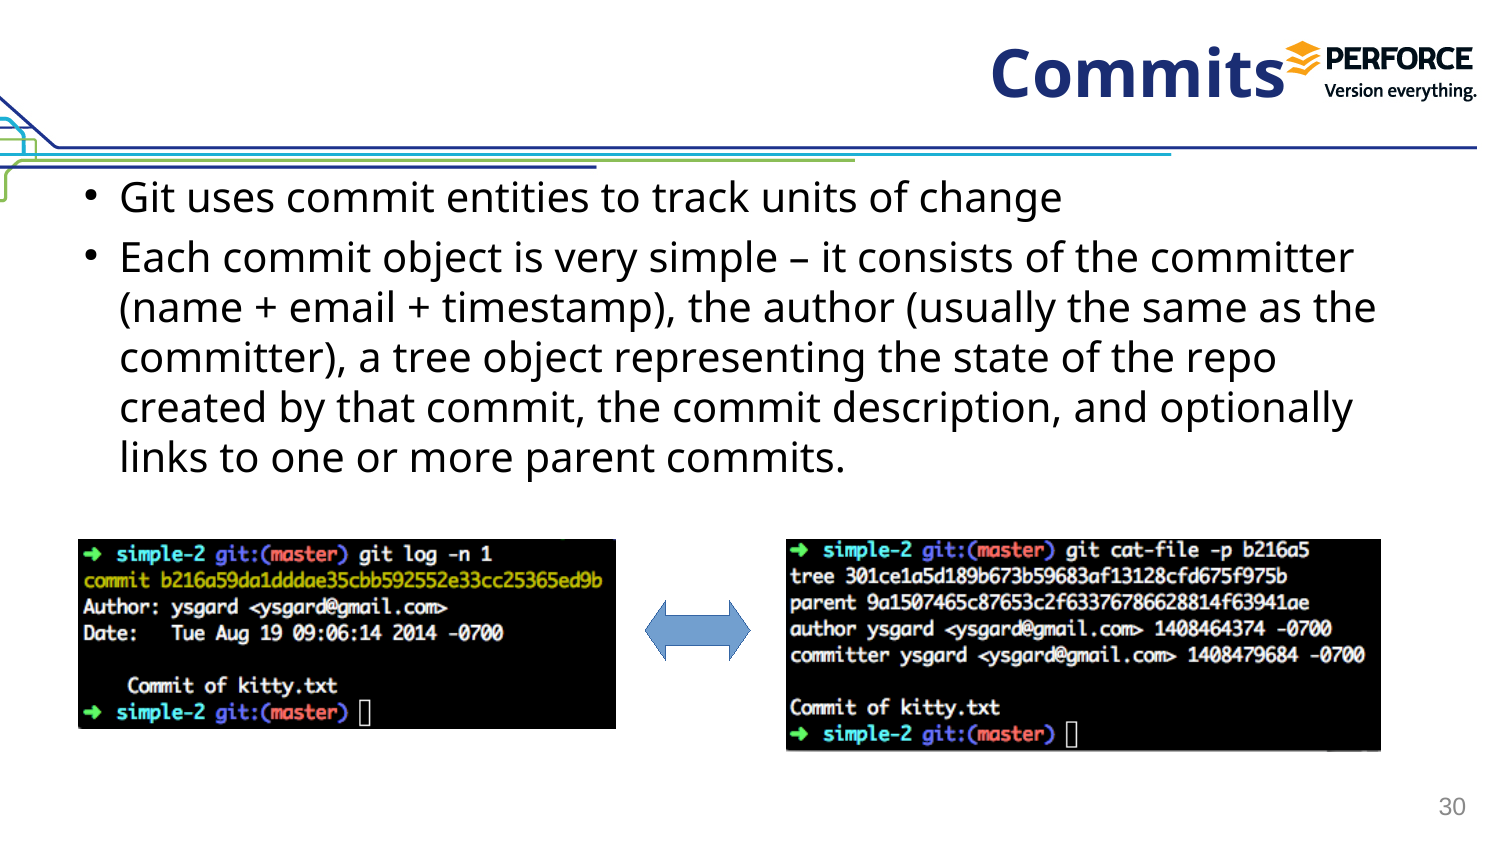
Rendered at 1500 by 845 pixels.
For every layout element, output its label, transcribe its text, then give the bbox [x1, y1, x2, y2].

text_box <number> [1131, 782, 1482, 828]
text_box [645, 600, 751, 661]
subtitle Git uses commit entities to track units of change Each commit object is very simple – it consists of the committer (name + email + timestamp), the author (usually the same as the committer), a tree object representing the state of the repo created by that commit, the commit description, and optionally links to one or more parent commits. [75, 0, 1426, 652]
picture [0, 0, 1500, 845]
title Commits [1426, 0, 1500, 141]
